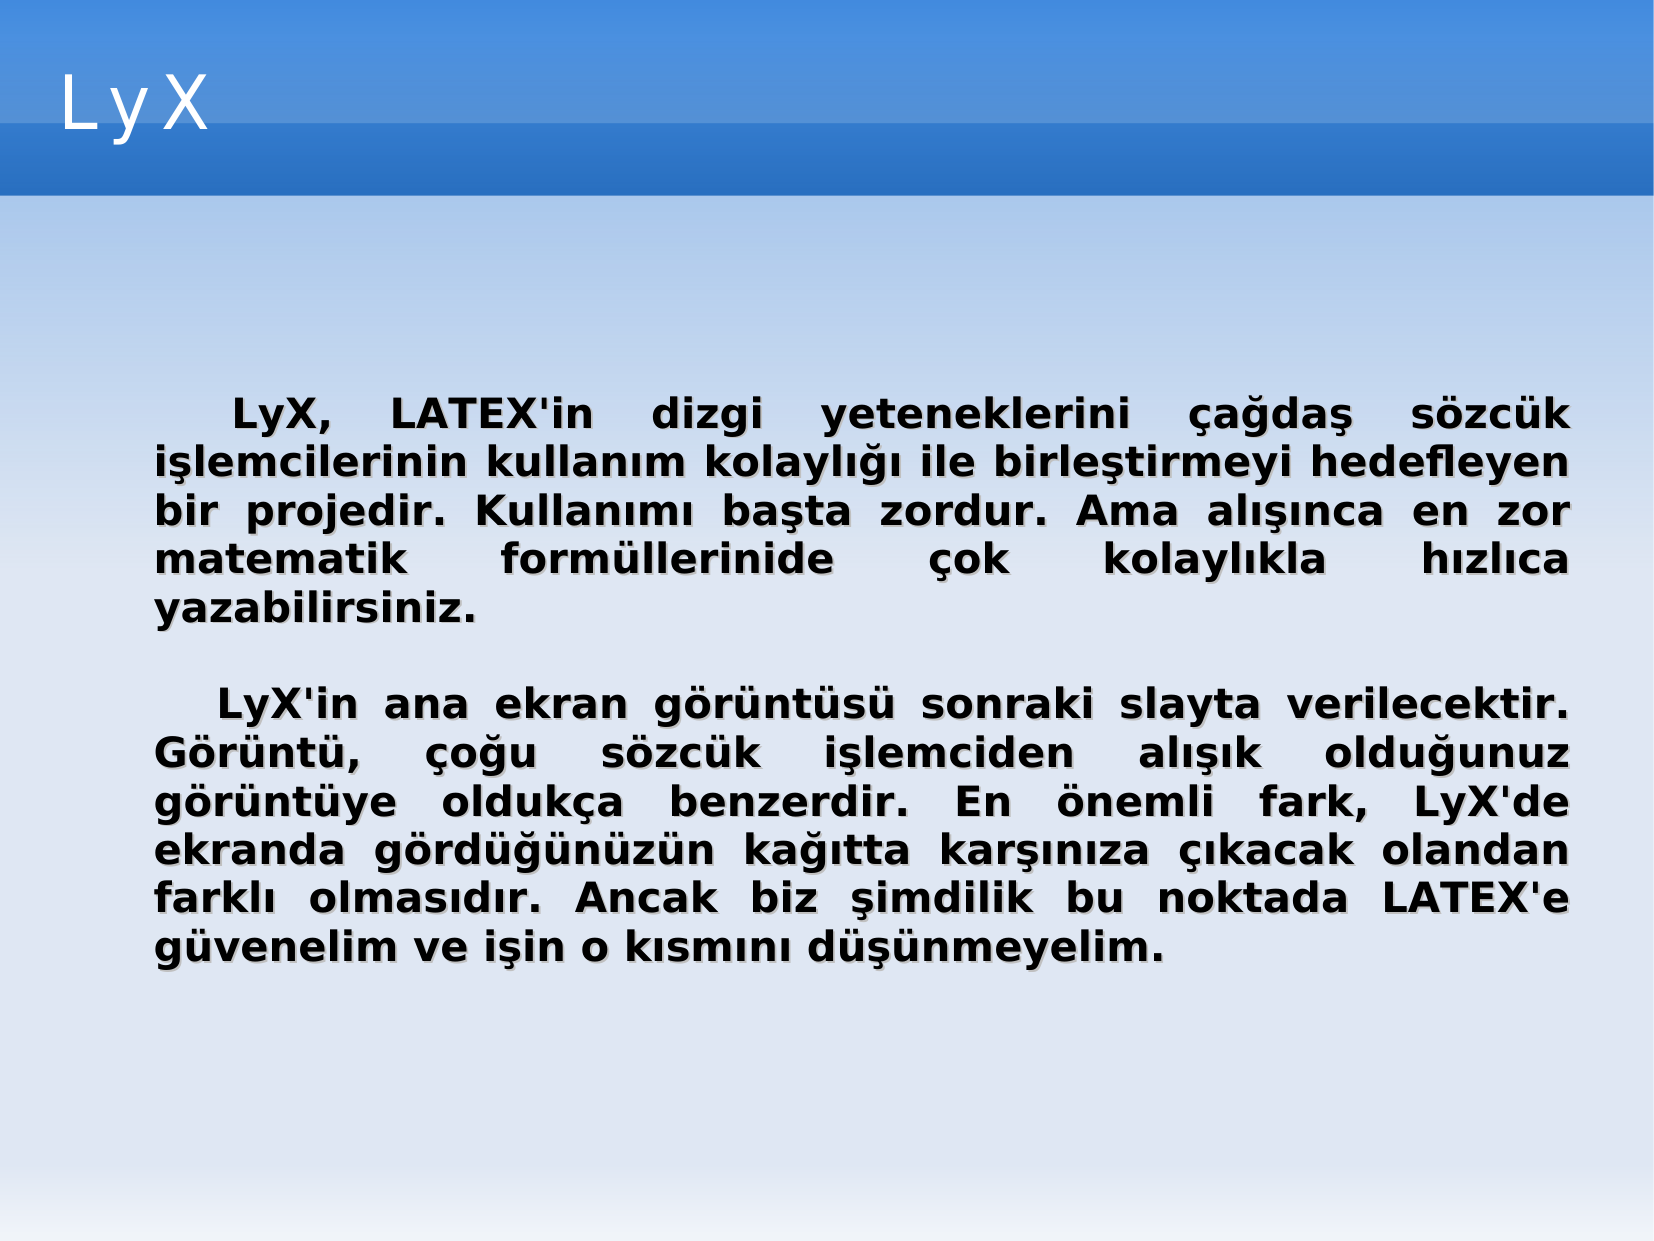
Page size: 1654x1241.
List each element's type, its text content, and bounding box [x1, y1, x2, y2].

subtitle LyX, LATEX'in dizgi yeteneklerini çağdaş sözcük işlemcilerinin kullanım kolaylığı ile birleştirmeyi hedefleyen bir projedir. Kullanımı başta zordur. Ama alışınca en zor matematik formüllerinide çok kolaylıkla hızlıca yazabilirsiniz. LyX'in ana ekran görüntüsü sonraki slayta verilecektir. Görüntü, çoğu sözcük işlemciden alışık olduğunuz görüntüye oldukça benzerdir. En önemli fark, LyX'de ekranda gördüğünüzün kağıtta karşınıza çıkacak olandan farklı olmasıdır. Ancak biz şimdilik bu noktada LATEX'e güvenelim ve işin o kısmını düşünmeyelim. [82, 297, 1571, 1063]
title LyX [59, 36, 1270, 171]
picture [0, 0, 1654, 1241]
